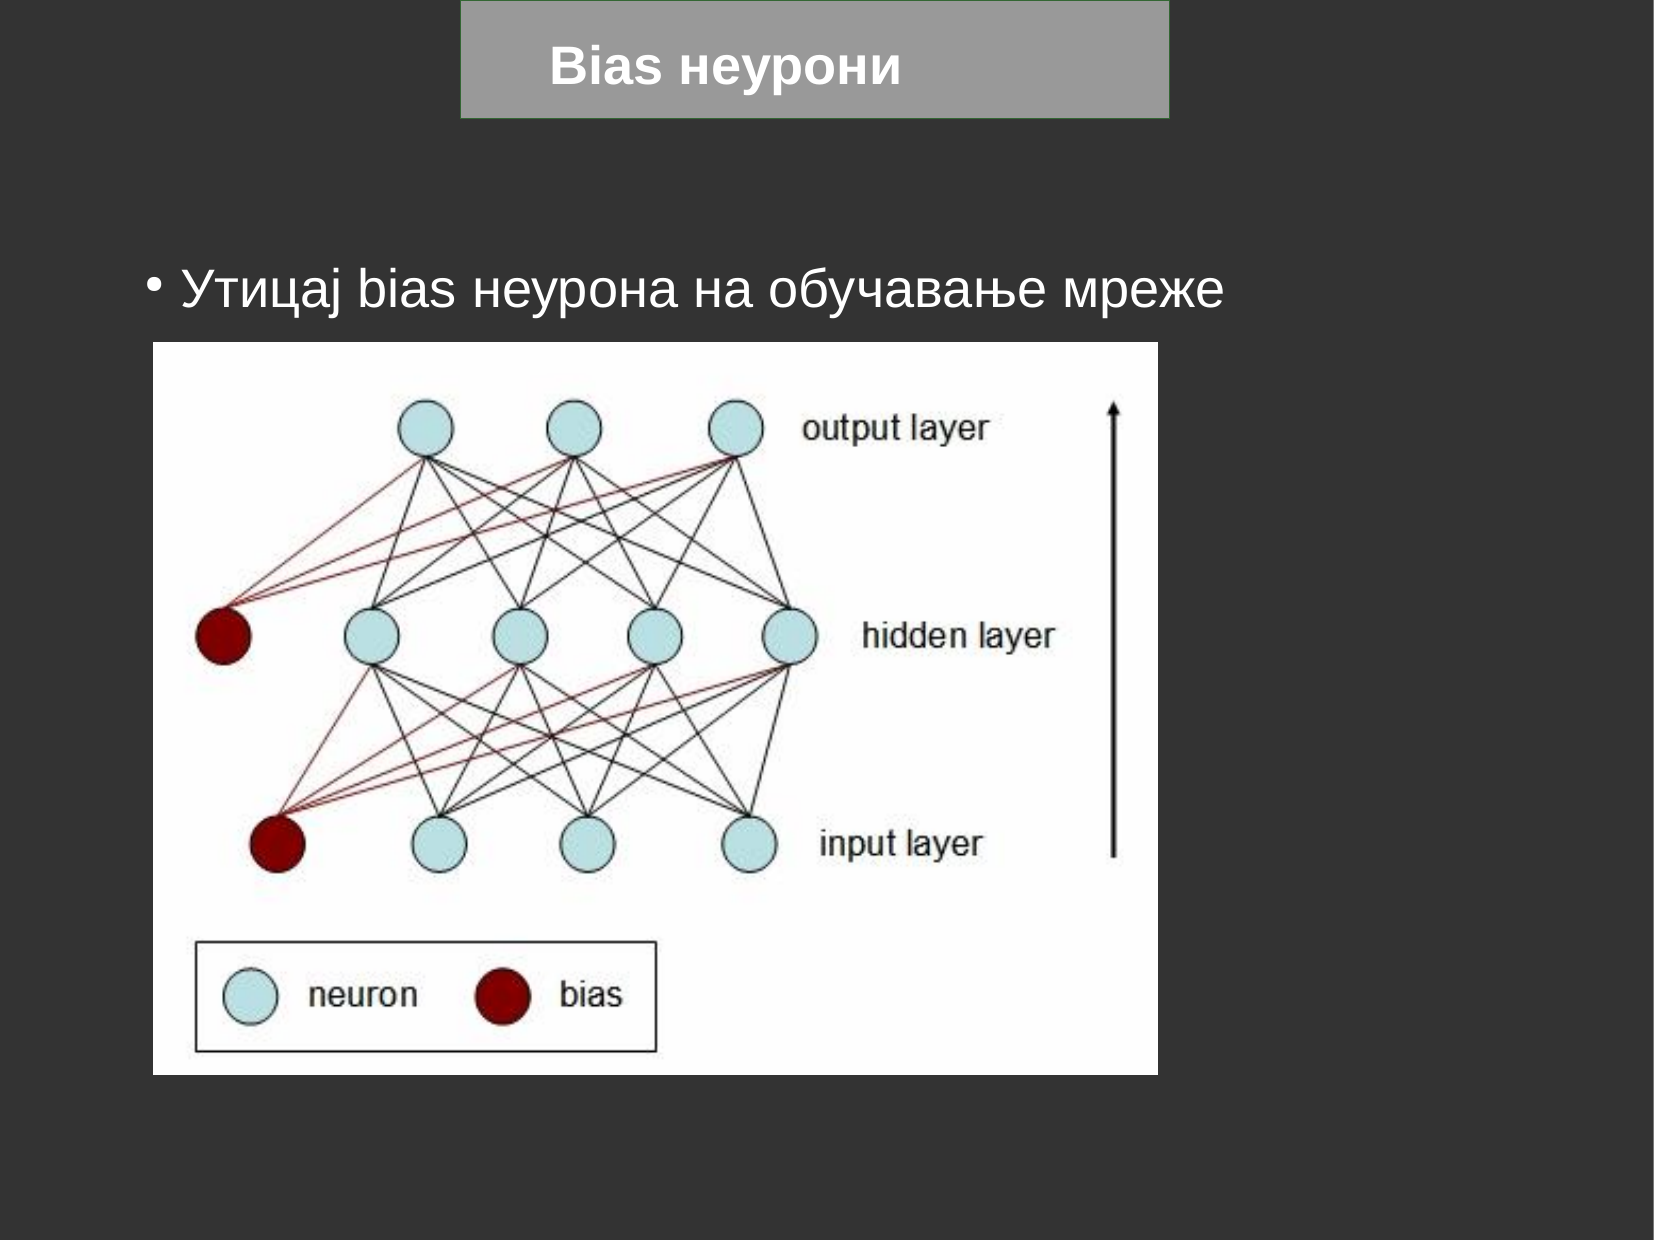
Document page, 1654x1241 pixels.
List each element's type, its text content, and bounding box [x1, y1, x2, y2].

text_box Утицај bias неурона на обучавање мреже [129, 200, 1571, 683]
text_box [460, 0, 1170, 119]
picture [153, 342, 1158, 1075]
